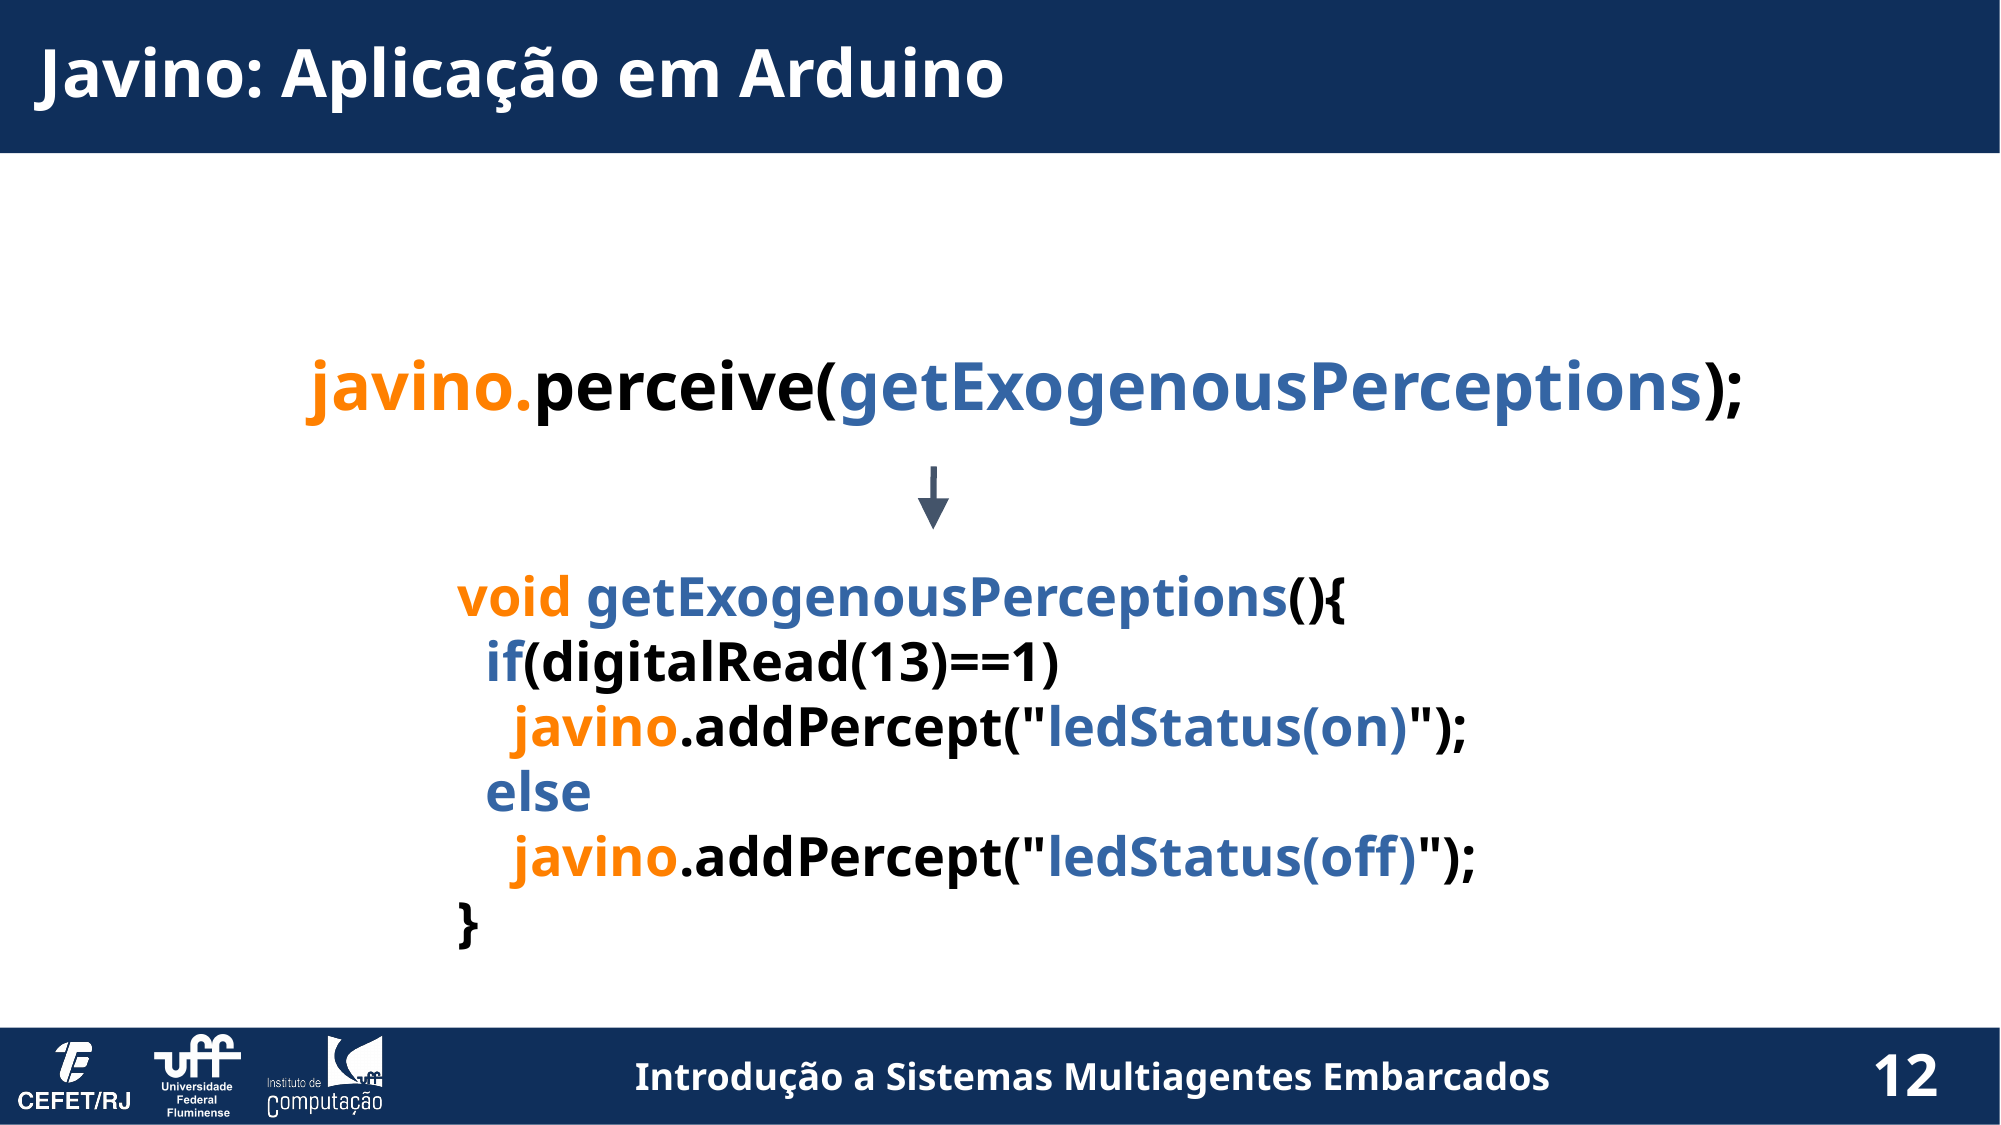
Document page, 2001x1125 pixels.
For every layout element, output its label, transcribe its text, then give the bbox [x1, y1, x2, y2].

text_box javino.perceive(getExogenousPerceptions); [296, 336, 1778, 432]
picture [153, 1033, 242, 1122]
picture [18, 1021, 130, 1125]
text_box void getExogenousPerceptions(){ if(digitalRead(13)==1) javino.addPercept("ledStatus(on)"); else javino.addPercept("ledStatus(off)"); } [442, 555, 1624, 998]
text_box Javino: Aplicação em Arduino [25, 23, 2000, 119]
picture [265, 1033, 384, 1118]
